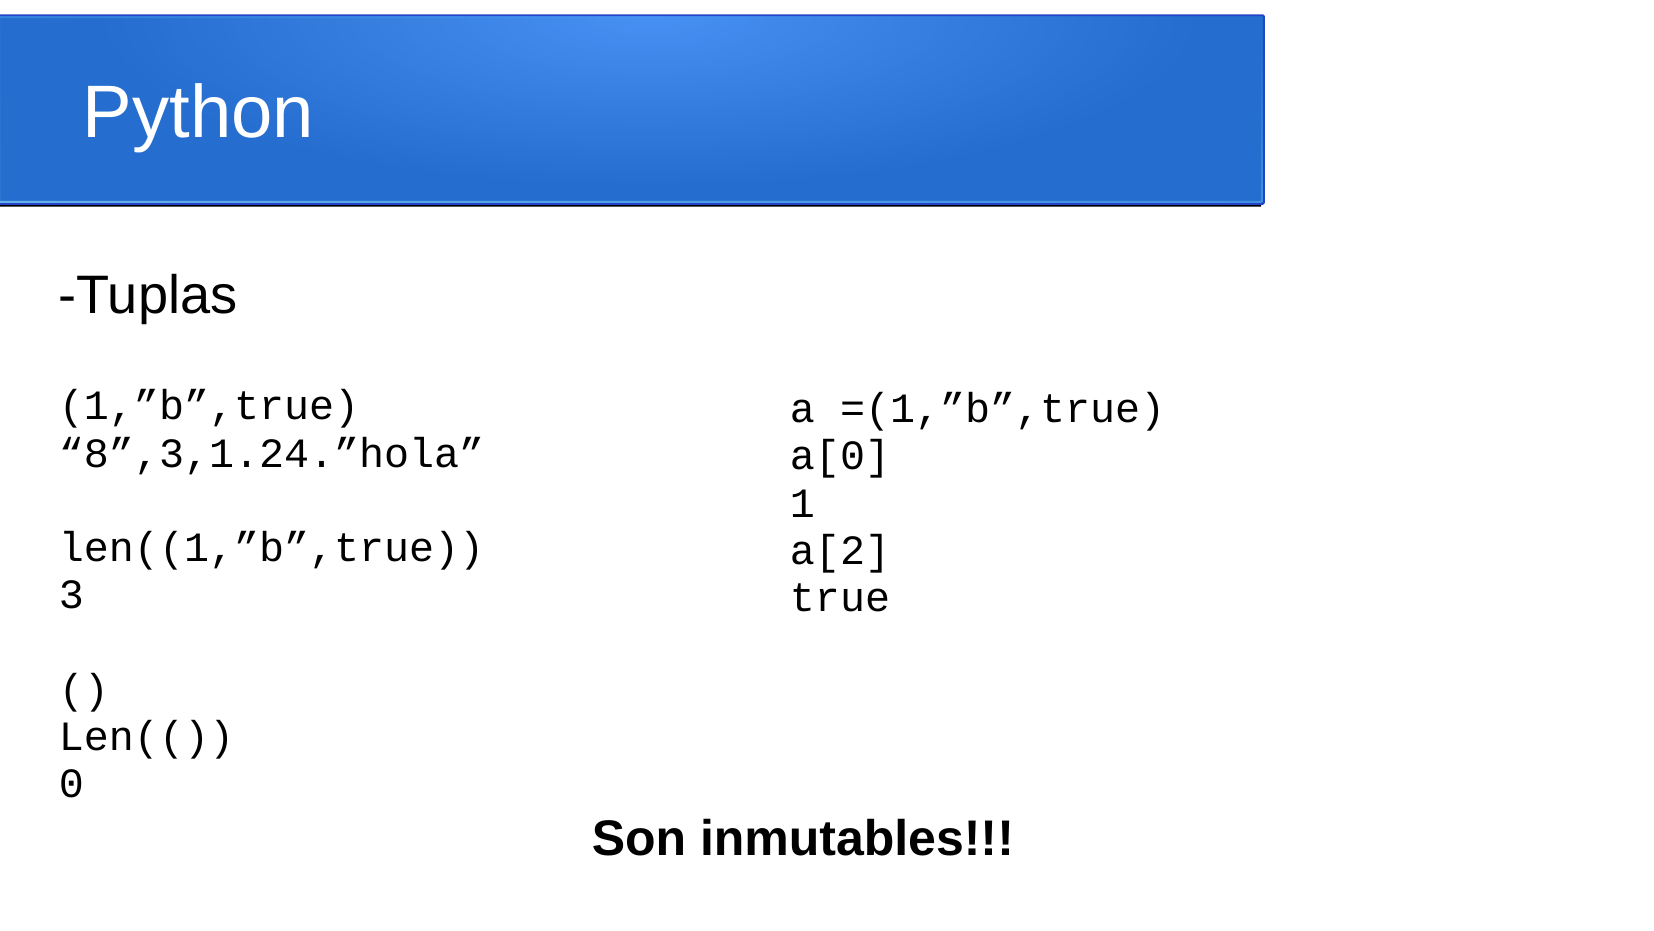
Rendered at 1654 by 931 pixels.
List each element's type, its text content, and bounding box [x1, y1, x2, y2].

title Python [82, 35, 1235, 189]
subtitle -Tuplas (1,”b”,true) “8”,3,1.24.”hola” len((1,”b”,true)) 3 () Len(()) 0 Son inmutables!!! [59, 264, 1548, 867]
text_box a =(1,”b”,true) a[0] 1 a[2] true [789, 236, 1595, 776]
